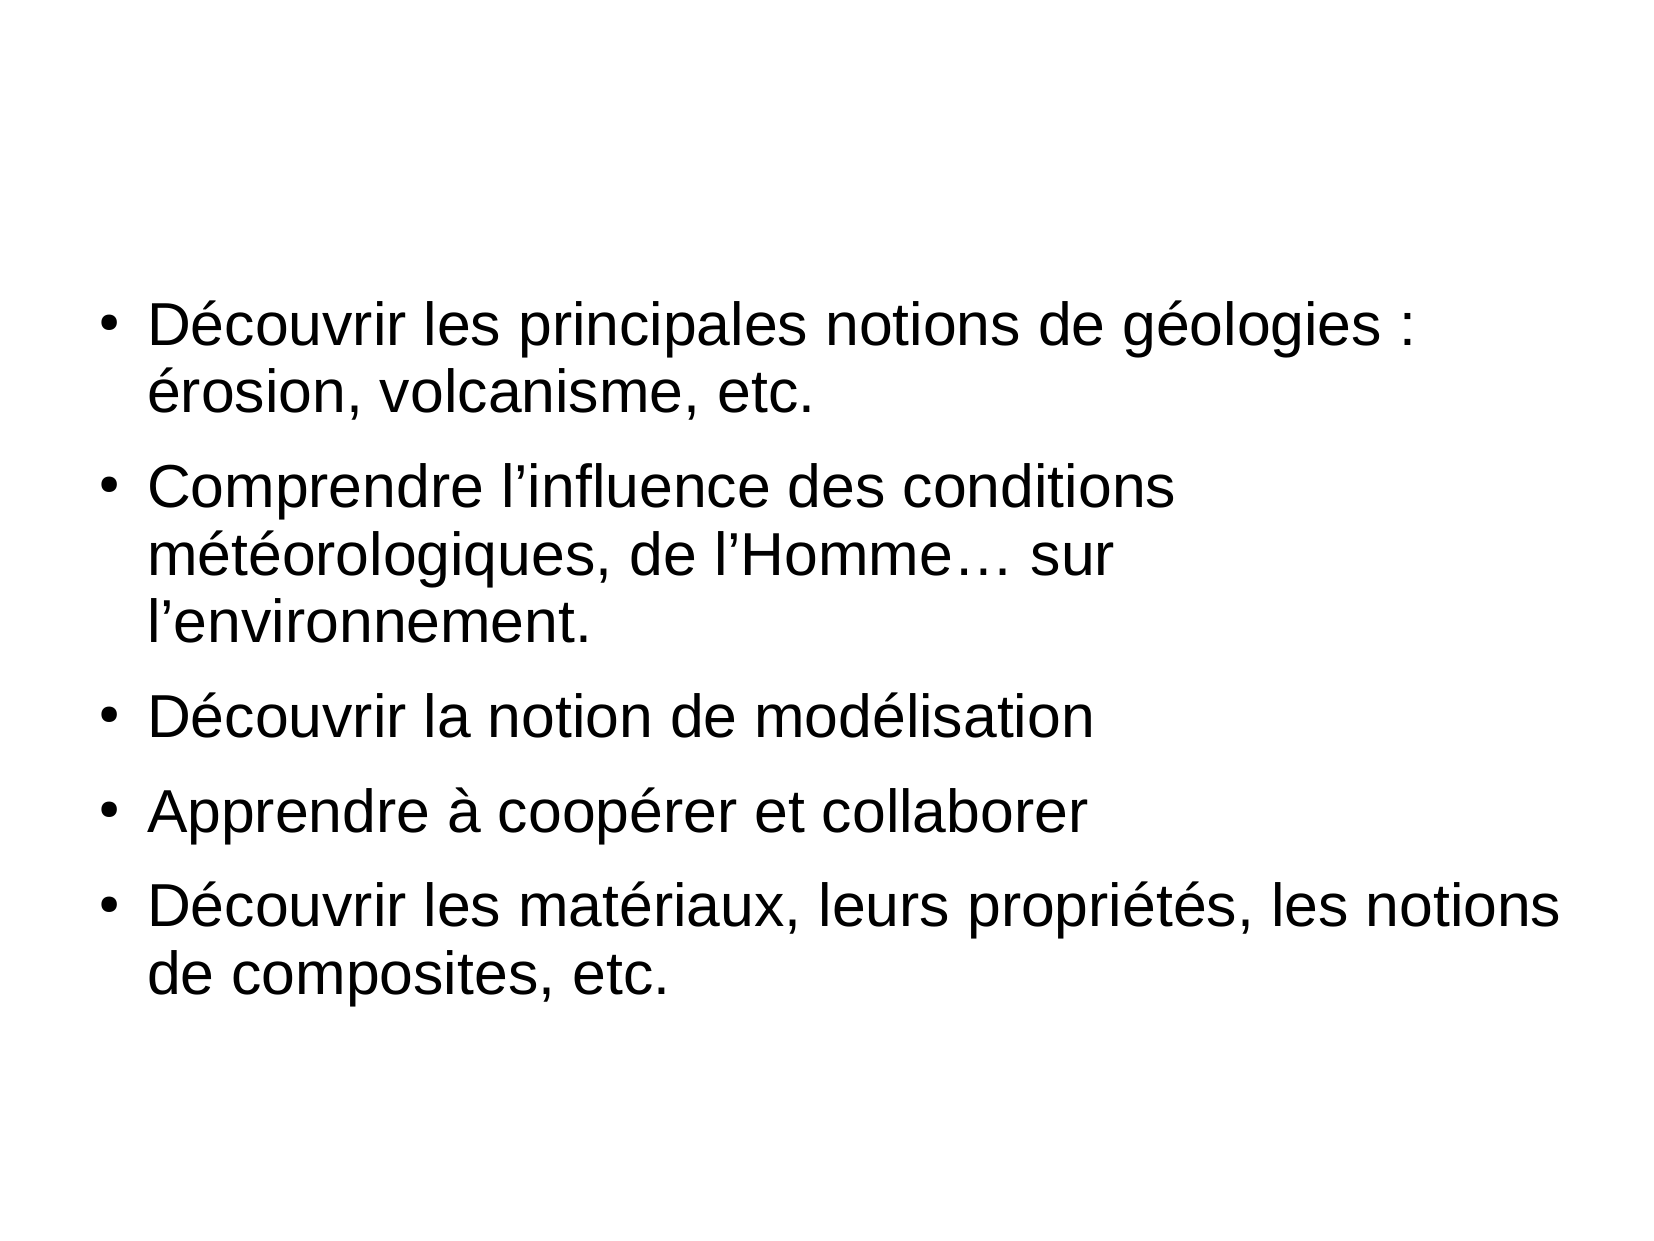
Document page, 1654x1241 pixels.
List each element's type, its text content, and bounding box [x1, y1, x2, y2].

list Découvrir les principales notions de géologies : érosion, volcanisme, etc. Comprendre l’influence des conditions météorologiques, de l’Homme… sur l’environnement. Découvrir la notion de modélisation Apprendre à coopérer et collaborer Découvrir les matériaux, leurs propriétés, les notions de composites, etc. [82, 290, 1571, 1010]
